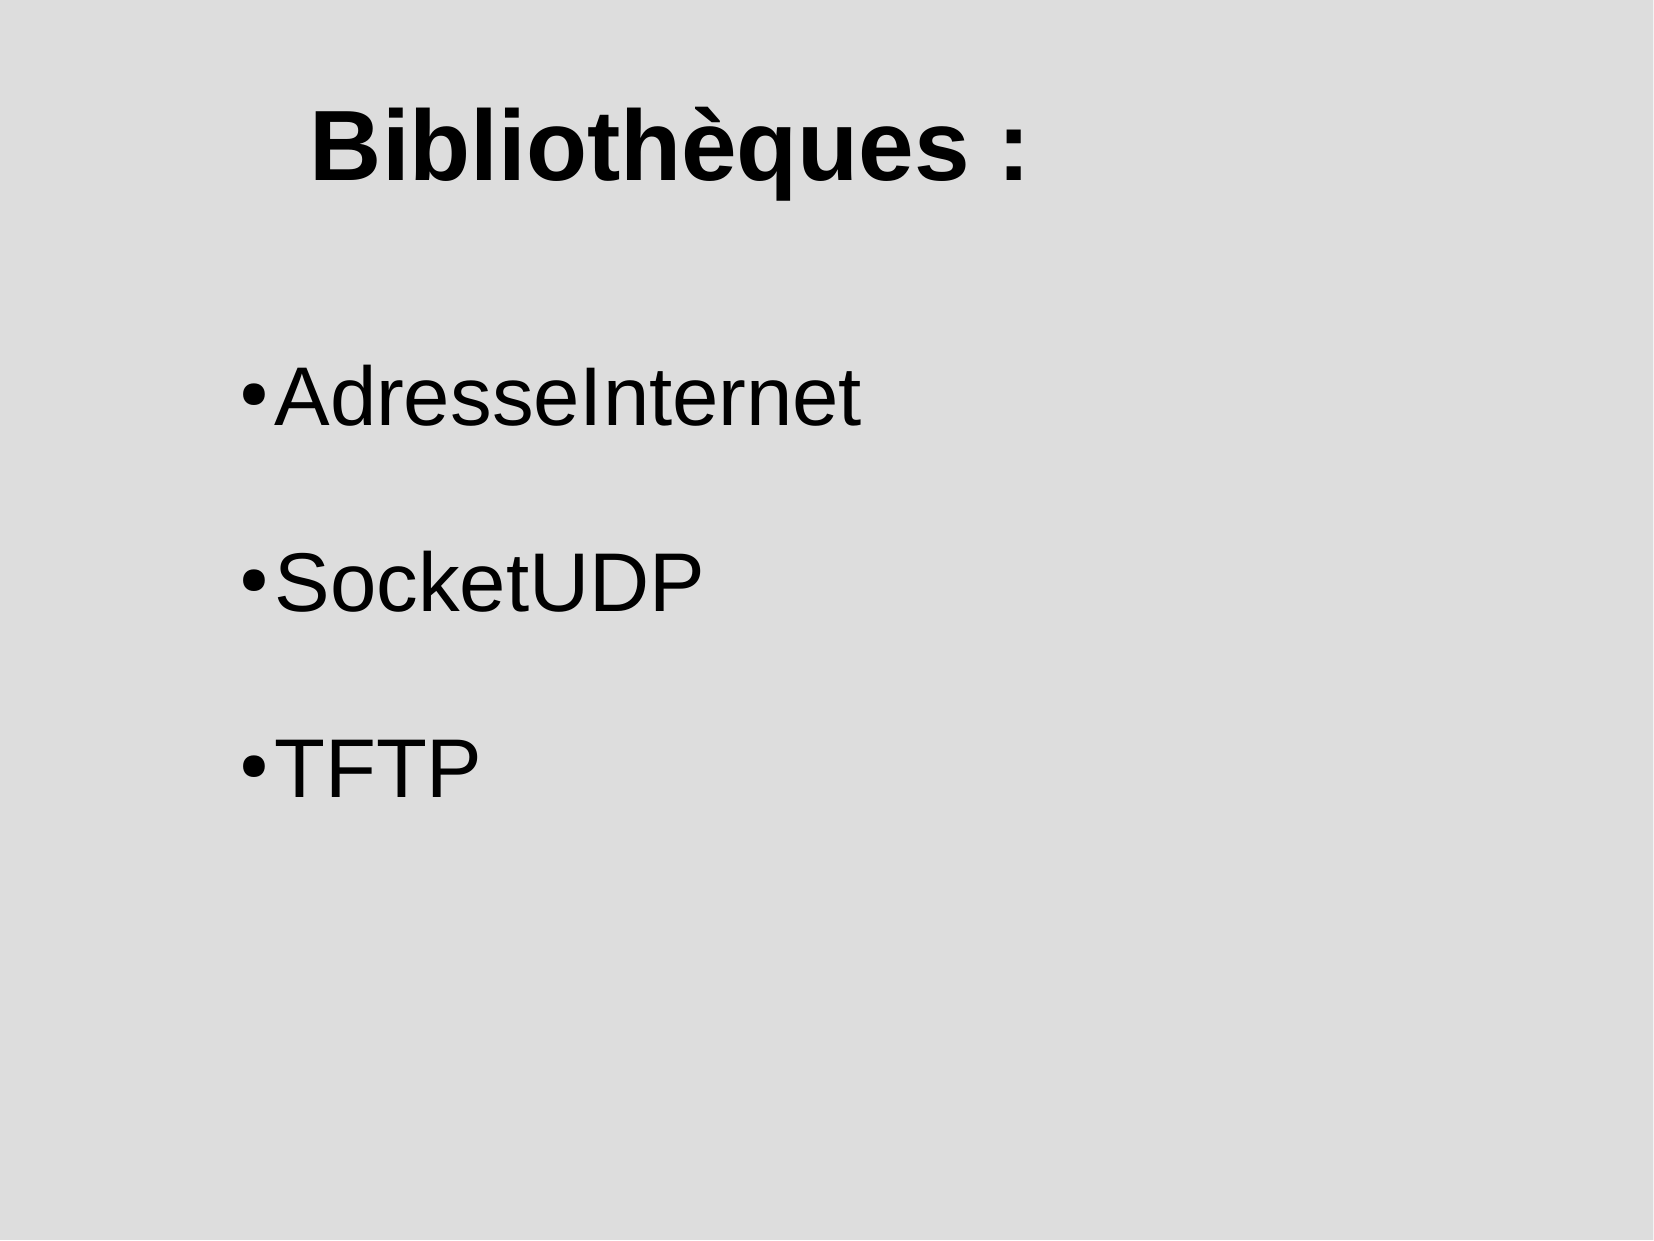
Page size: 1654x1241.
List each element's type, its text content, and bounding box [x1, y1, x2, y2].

text_box Bibliothèques : [295, 82, 1347, 210]
text_box AdresseInternet SocketUDP TFTP [224, 342, 1382, 824]
